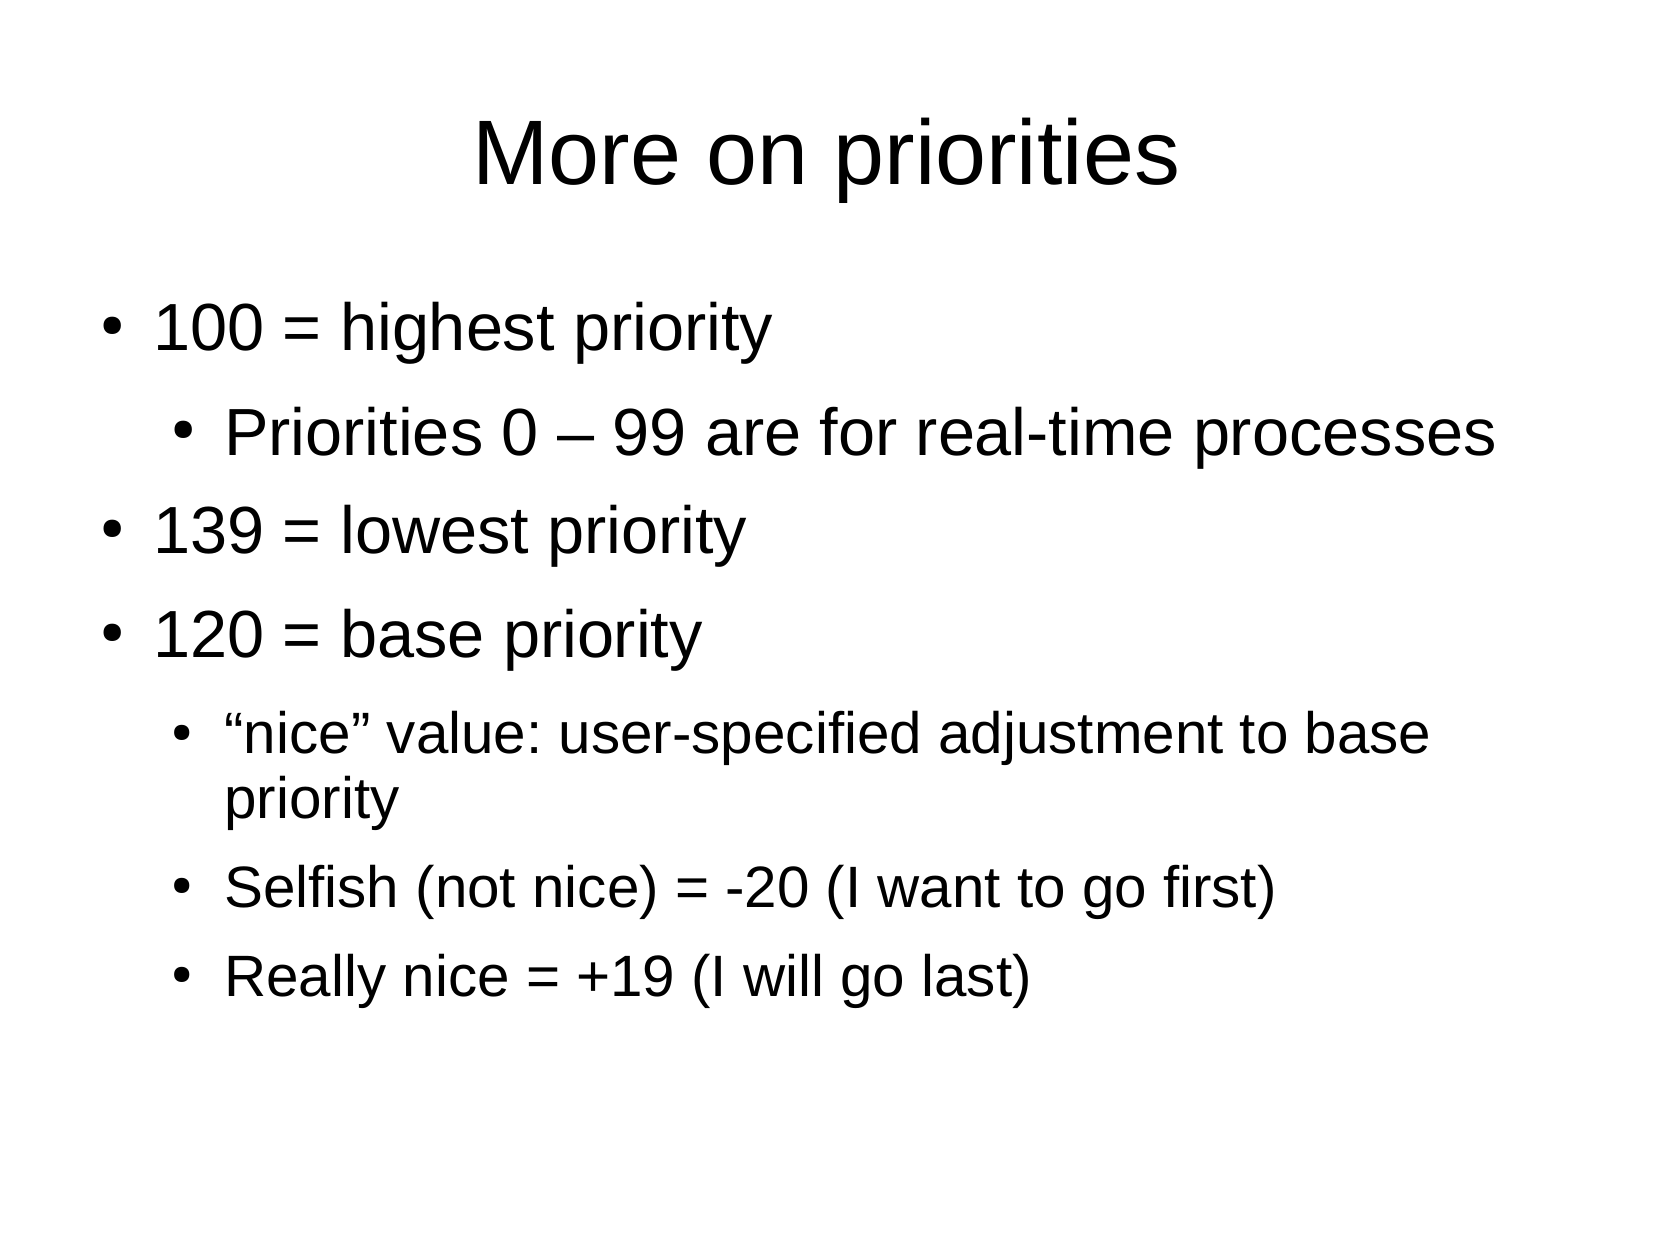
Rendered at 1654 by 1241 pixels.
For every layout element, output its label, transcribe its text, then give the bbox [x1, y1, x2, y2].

title More on priorities [82, 49, 1571, 257]
list 100 = highest priority Priorities 0 – 99 are for real-time processes 139 = lowest priority 120 = base priority “nice” value: user-specified adjustment to base priority Selfish (not nice) = -20 (I want to go first) Really nice = +19 (I will go last) [82, 290, 1571, 1010]
